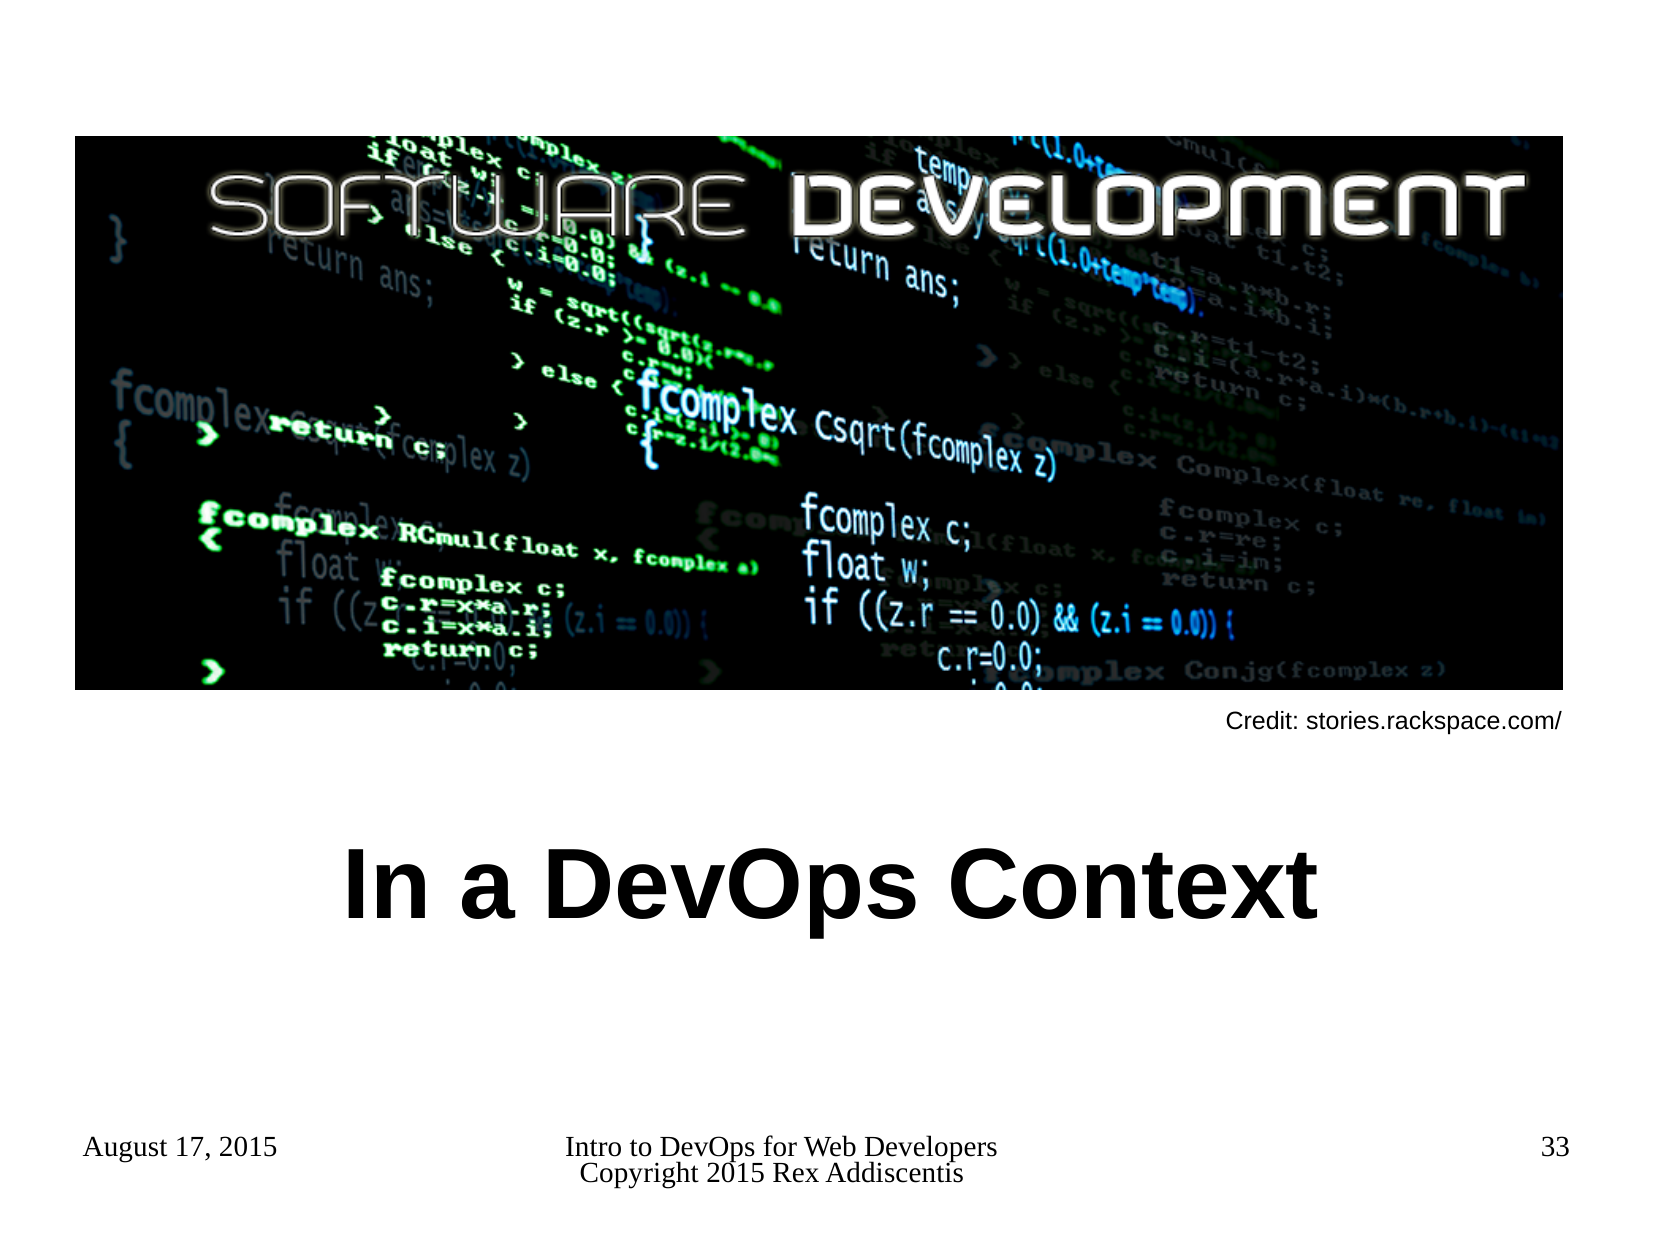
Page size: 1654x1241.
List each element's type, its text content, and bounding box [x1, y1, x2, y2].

title In a DevOps Context [87, 765, 1576, 1004]
title Credit: stories.rackspace.com/ [75, 706, 1563, 736]
picture [75, 136, 1563, 691]
